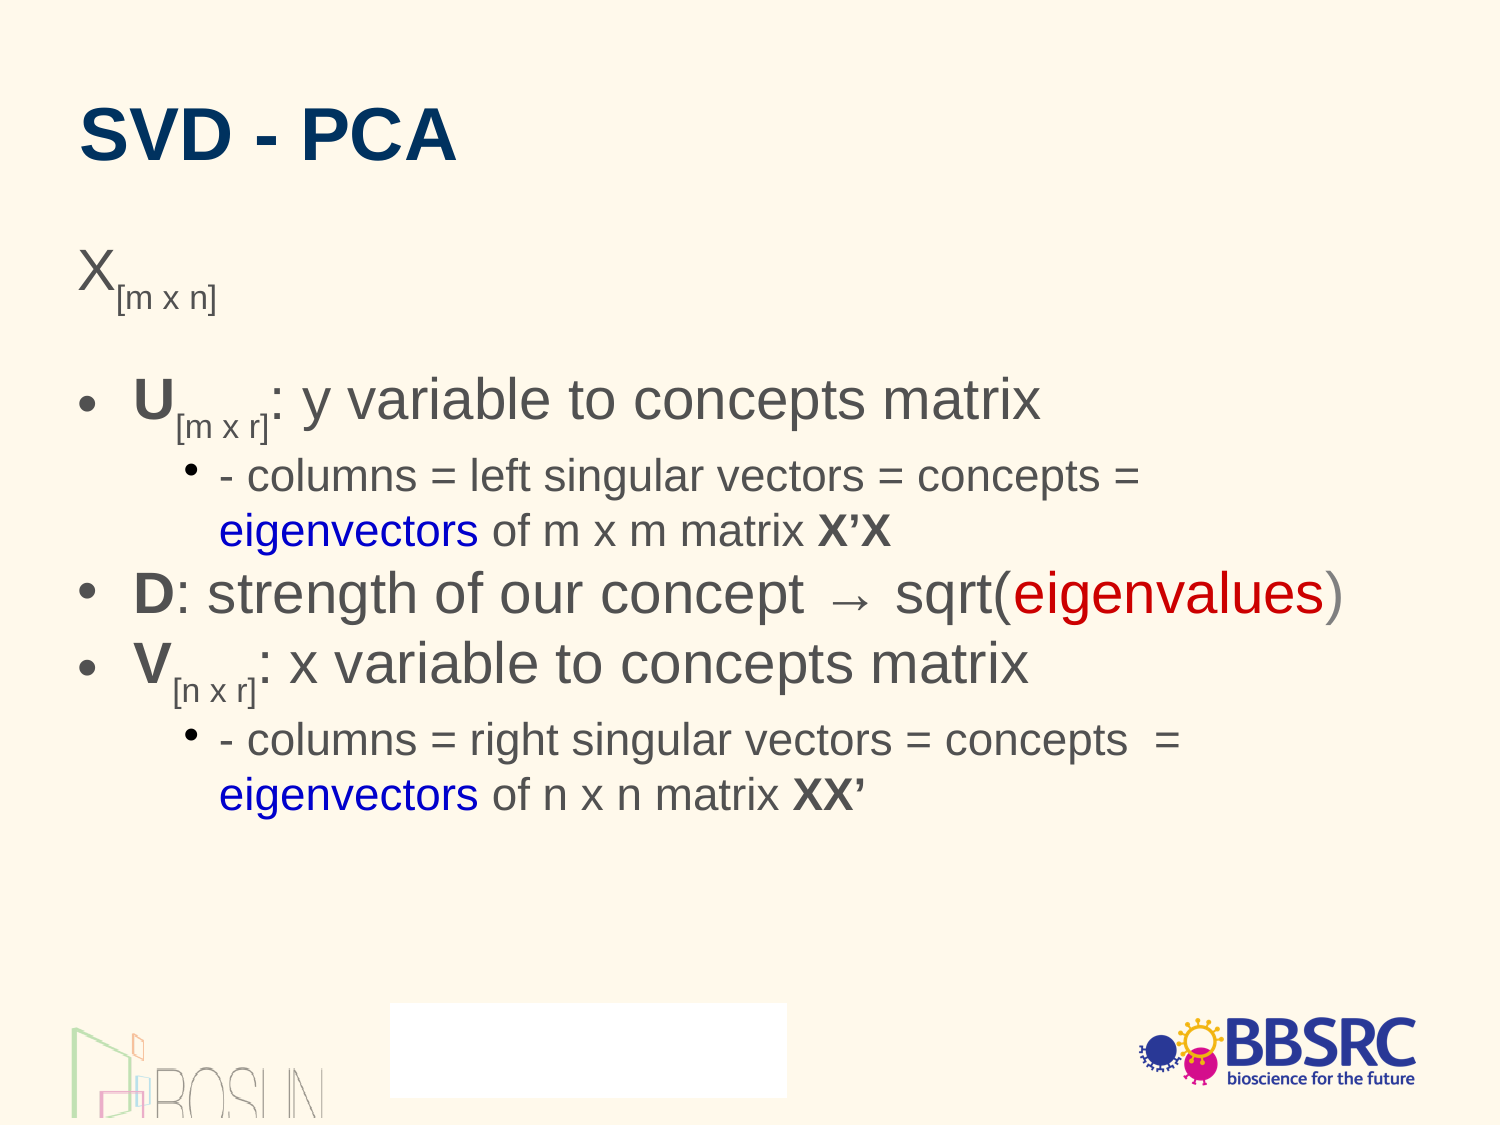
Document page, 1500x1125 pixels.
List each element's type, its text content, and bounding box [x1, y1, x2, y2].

text_box SVD - PCA [64, 78, 1425, 185]
picture [64, 975, 336, 1118]
text_box X[m x n] U[m x r]: y variable to concepts matrix - columns = left singular vectors = concepts = eigenvectors of m x m matrix X’X D: strength of our concept → sqrt(eigenvalues) V[n x r]: x variable to concepts matrix - columns = right singular vectors = concepts = eigenvectors of n x n matrix XX’ [62, 224, 1425, 975]
picture [1137, 1014, 1416, 1092]
